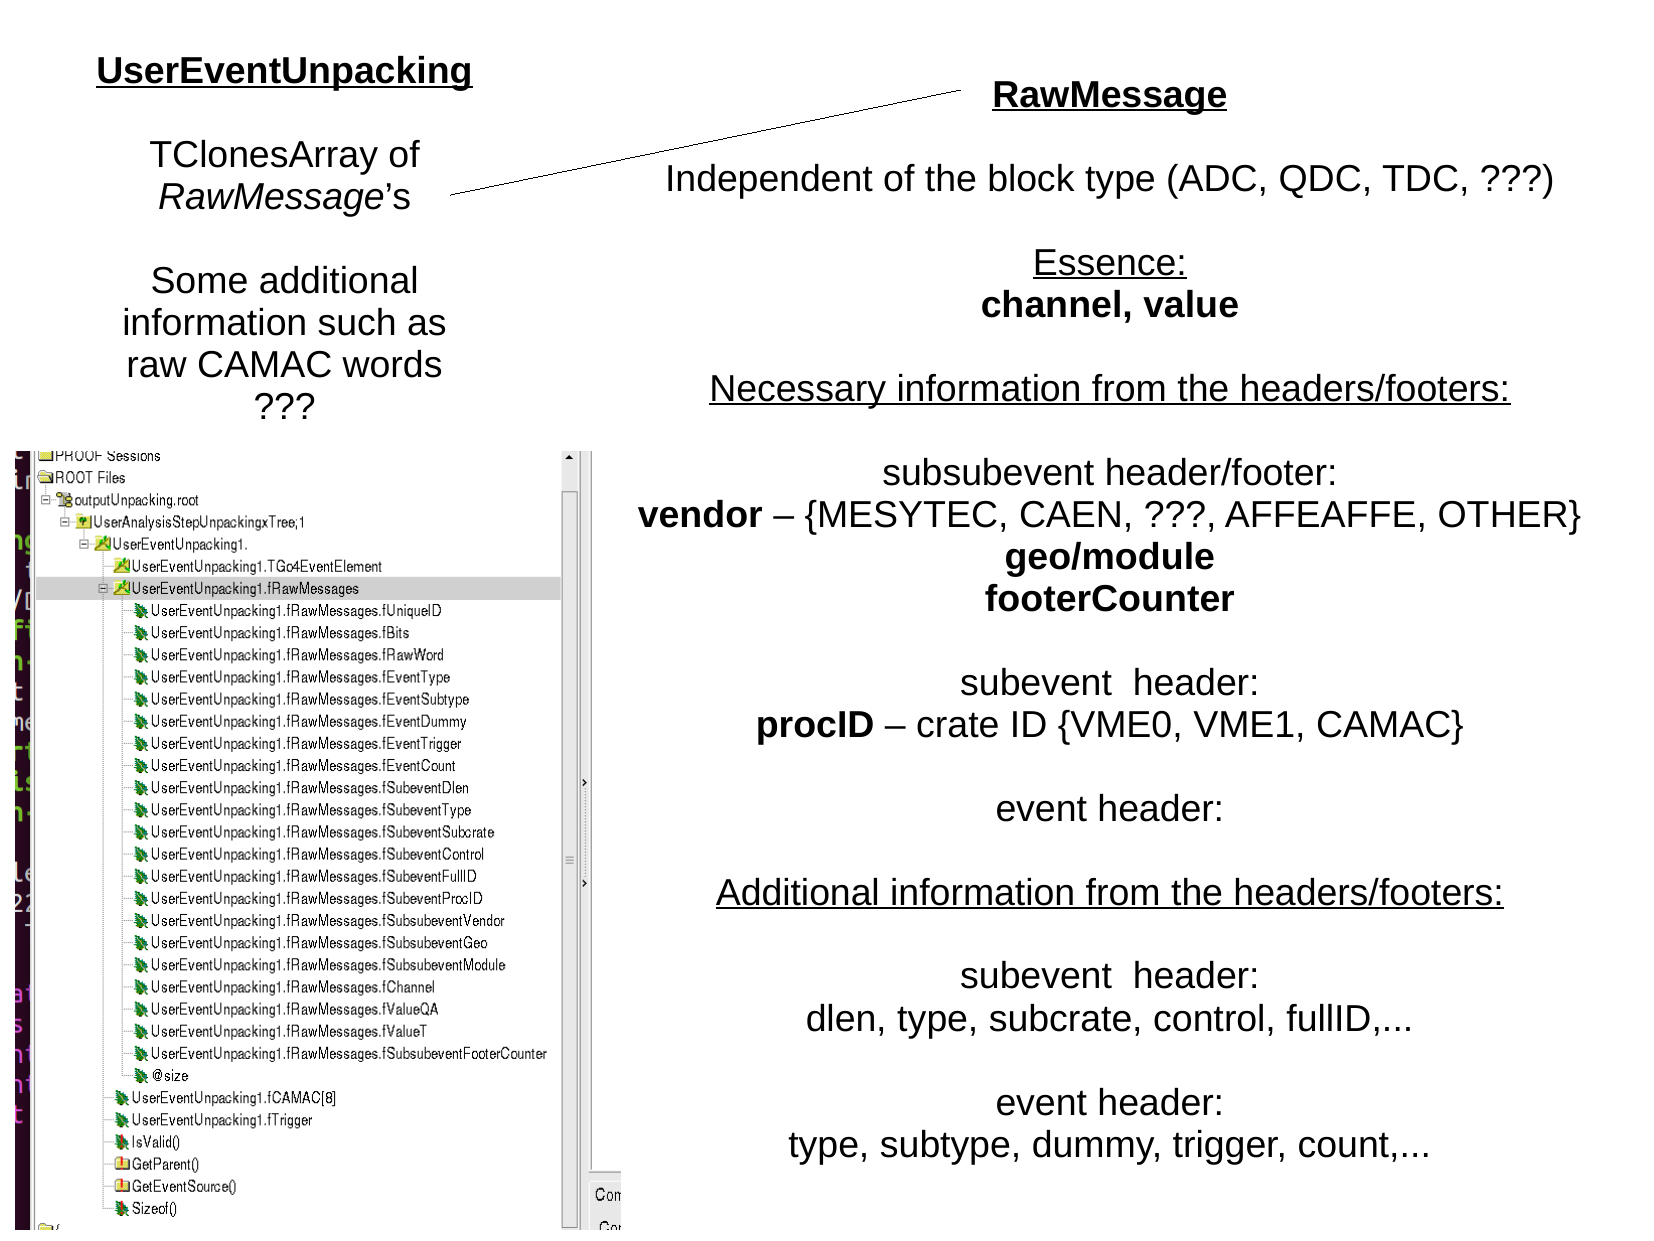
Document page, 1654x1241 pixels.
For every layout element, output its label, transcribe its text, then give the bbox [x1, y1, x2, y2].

picture [15, 451, 621, 1231]
text_box UserEventUnpacking TClonesArray of RawMessage’s Some additional information such as raw CAMAC words ??? [44, 42, 526, 436]
text_box RawMessage Independent of the block type (ADC, QDC, TDC, ???) Essence: channel, value Necessary information from the headers/footers: subsubevent header/footer: vendor – {MESYTEC, CAEN, ???, AFFEAFFE, OTHER} geo/module footerCounter subevent header: procID – crate ID {VME0, VME1, CAMAC} event header: Additional information from the headers/footers: subevent header: dlen, type, subcrate, control, fullID,... event header: type, subtype, dummy, trigger, count,... [615, 65, 1606, 1215]
